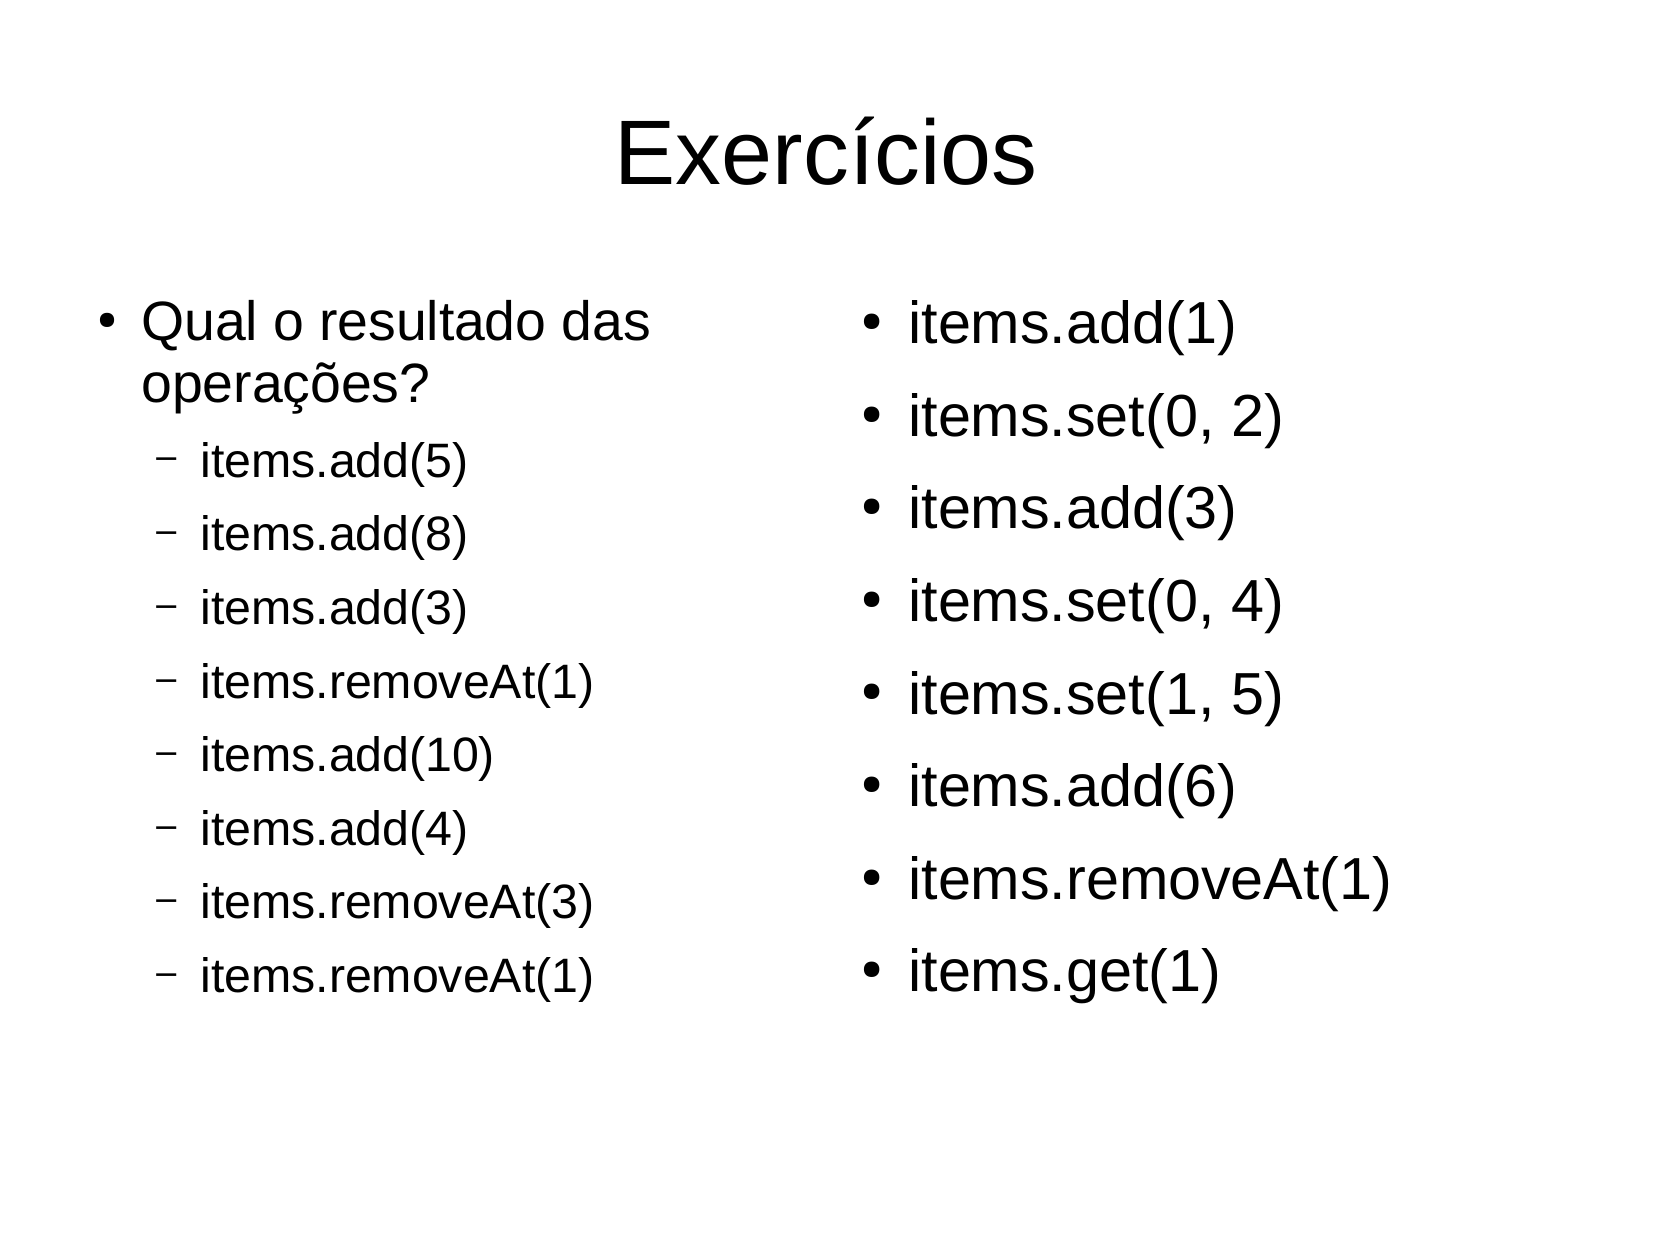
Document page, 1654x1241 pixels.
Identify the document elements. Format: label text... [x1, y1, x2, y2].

title Exercícios [82, 49, 1571, 257]
list Qual o resultado das operações? items.add(5) items.add(8) items.add(3) items.removeAt(1) items.add(10) items.add(4) items.removeAt(3) items.removeAt(1) [82, 290, 809, 1010]
list items.add(1) items.set(0, 2) items.add(3) items.set(0, 4) items.set(1, 5) items.add(6) items.removeAt(1) items.get(1) [845, 290, 1572, 1010]
